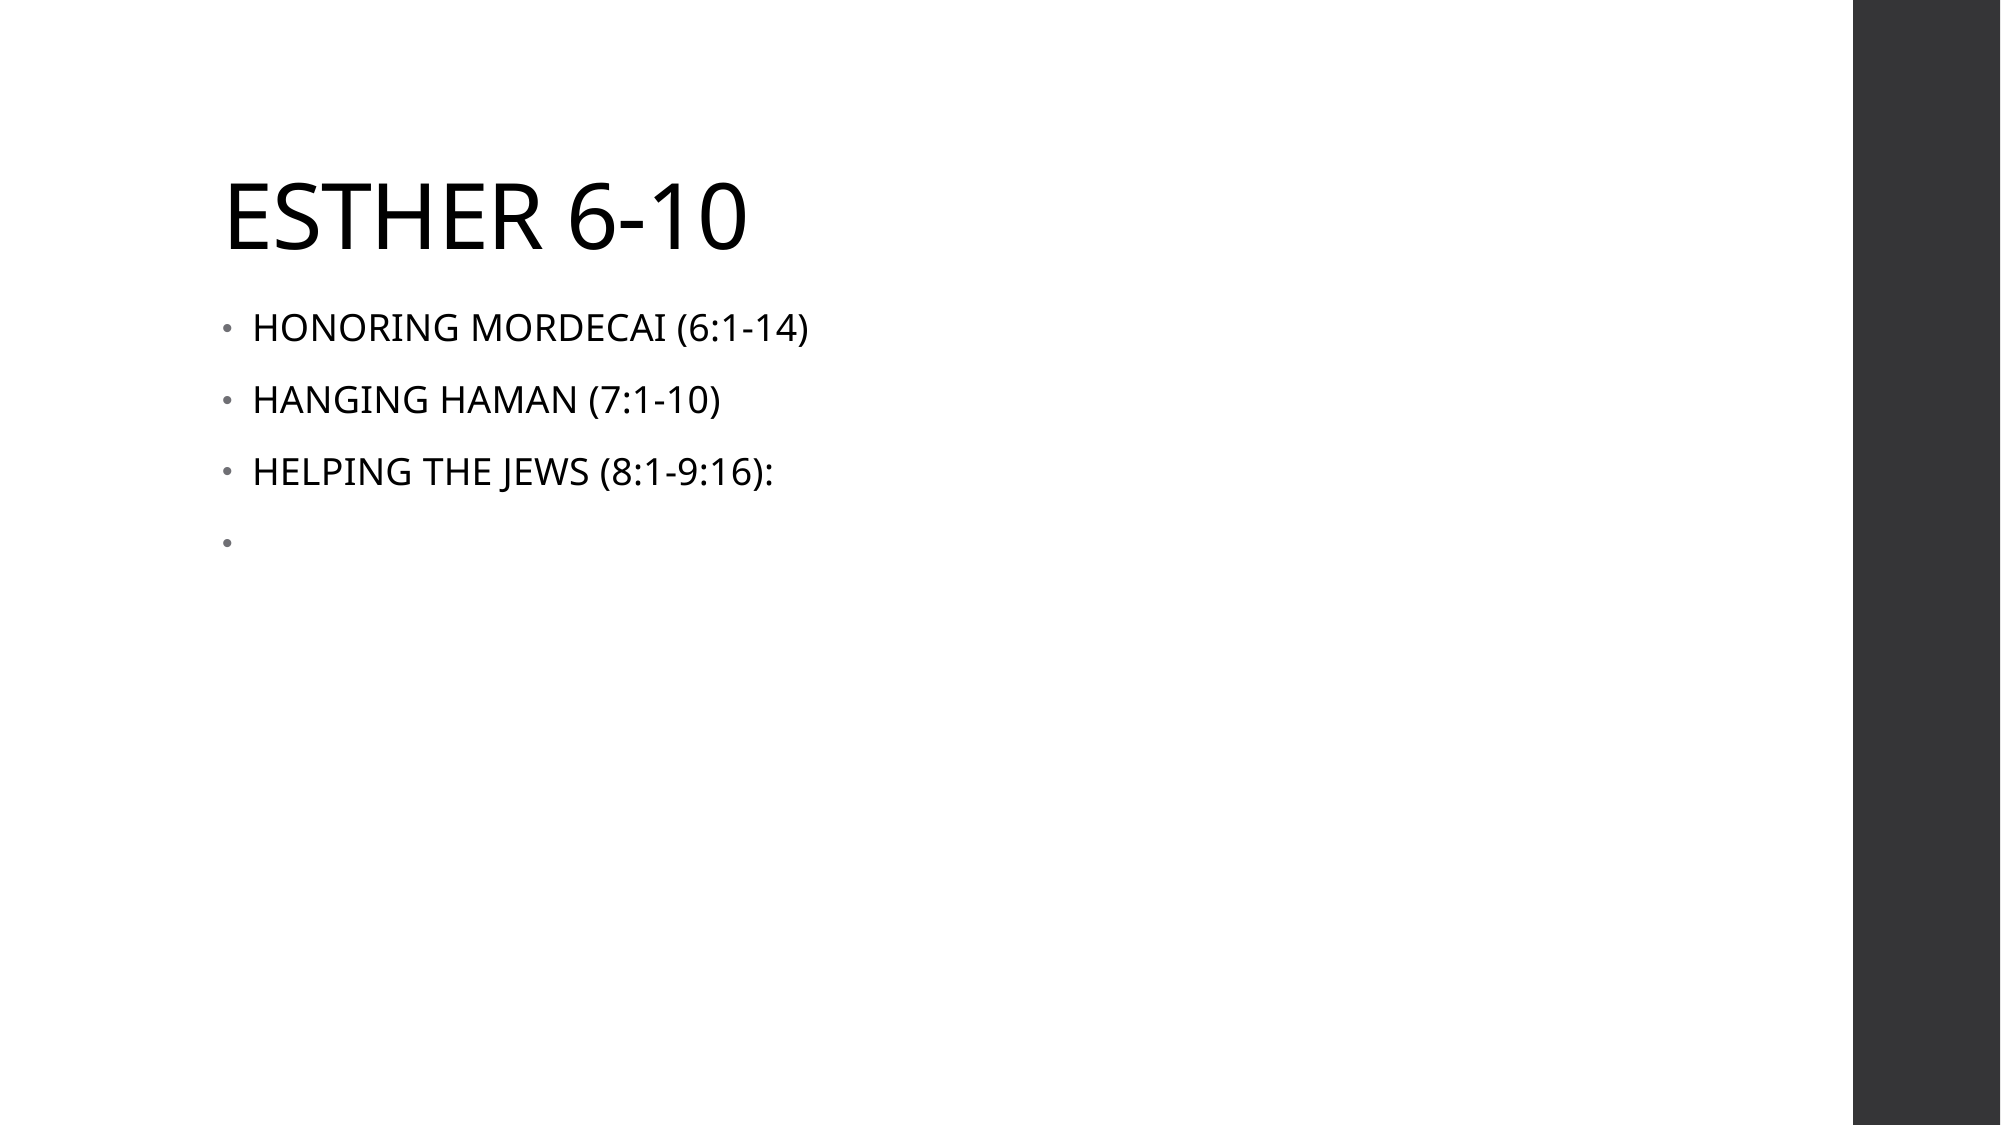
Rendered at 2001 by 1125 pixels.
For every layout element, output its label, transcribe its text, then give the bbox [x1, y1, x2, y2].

title ESTHER 6-10 [206, 60, 1797, 278]
list HONORING MORDECAI (6:1-14) HANGING HAMAN (7:1-10) HELPING THE JEWS (8:1-9:16): [206, 299, 1617, 1014]
